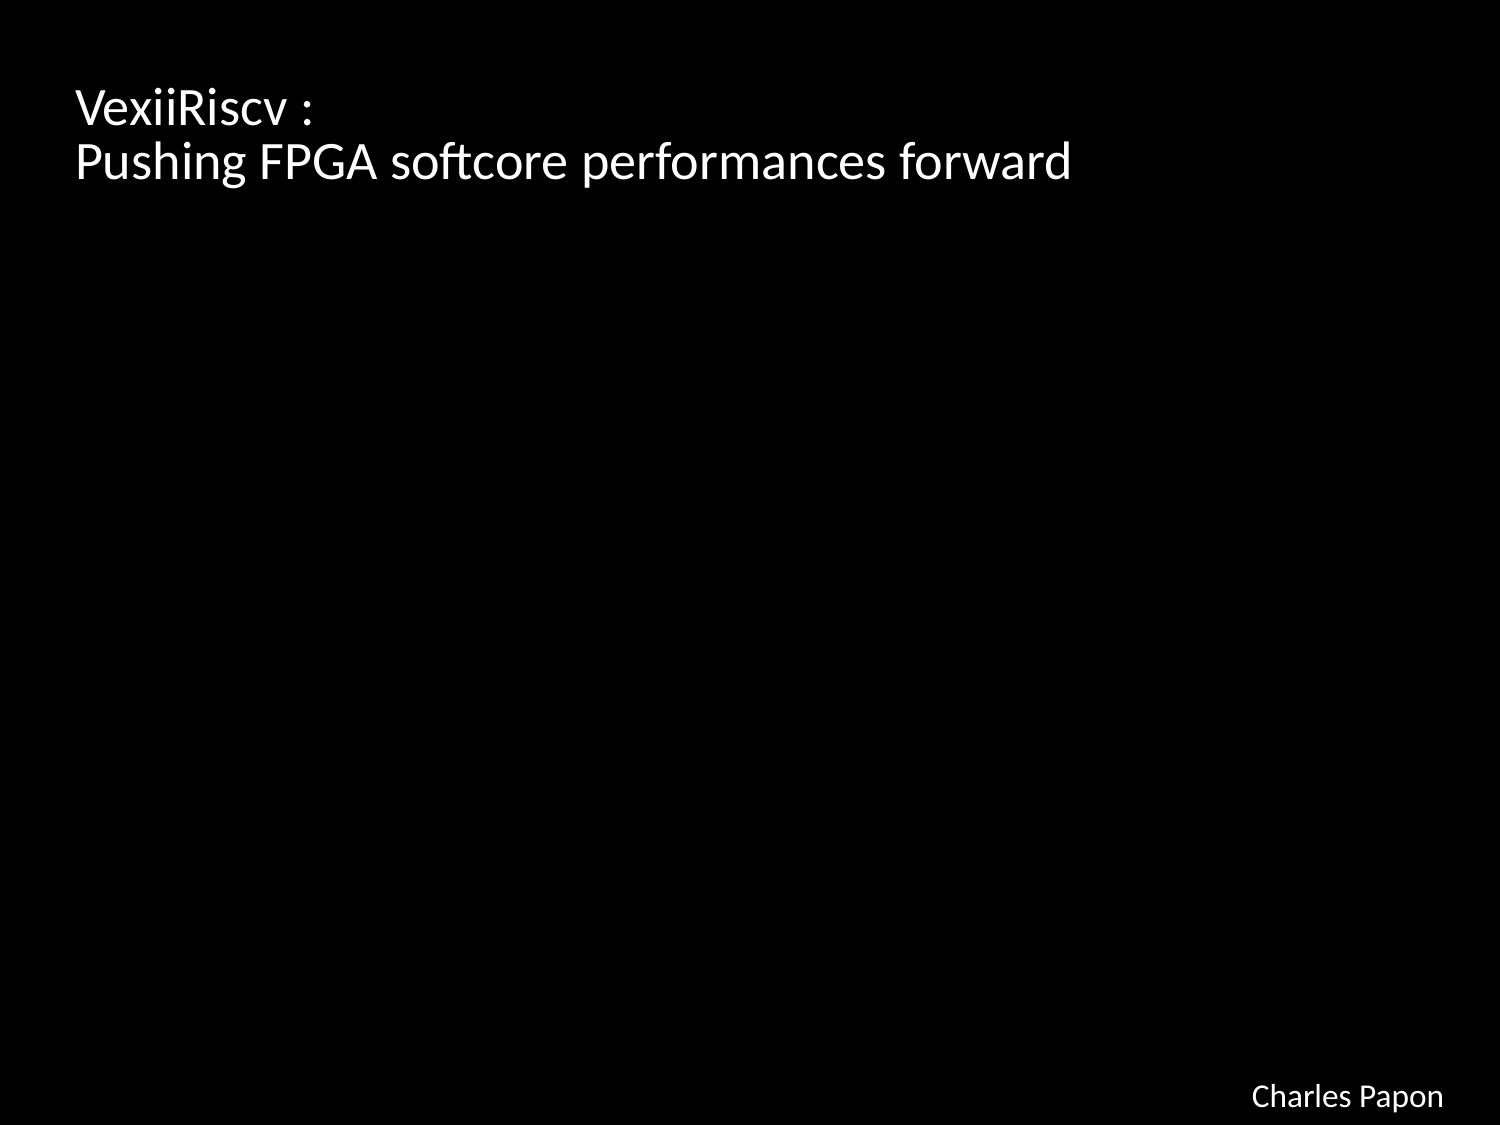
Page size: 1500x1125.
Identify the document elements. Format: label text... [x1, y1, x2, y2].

title Charles Papon [1251, 1005, 1500, 1125]
title VexiiRiscv : Pushing FPGA softcore performances forward [75, 44, 1425, 233]
